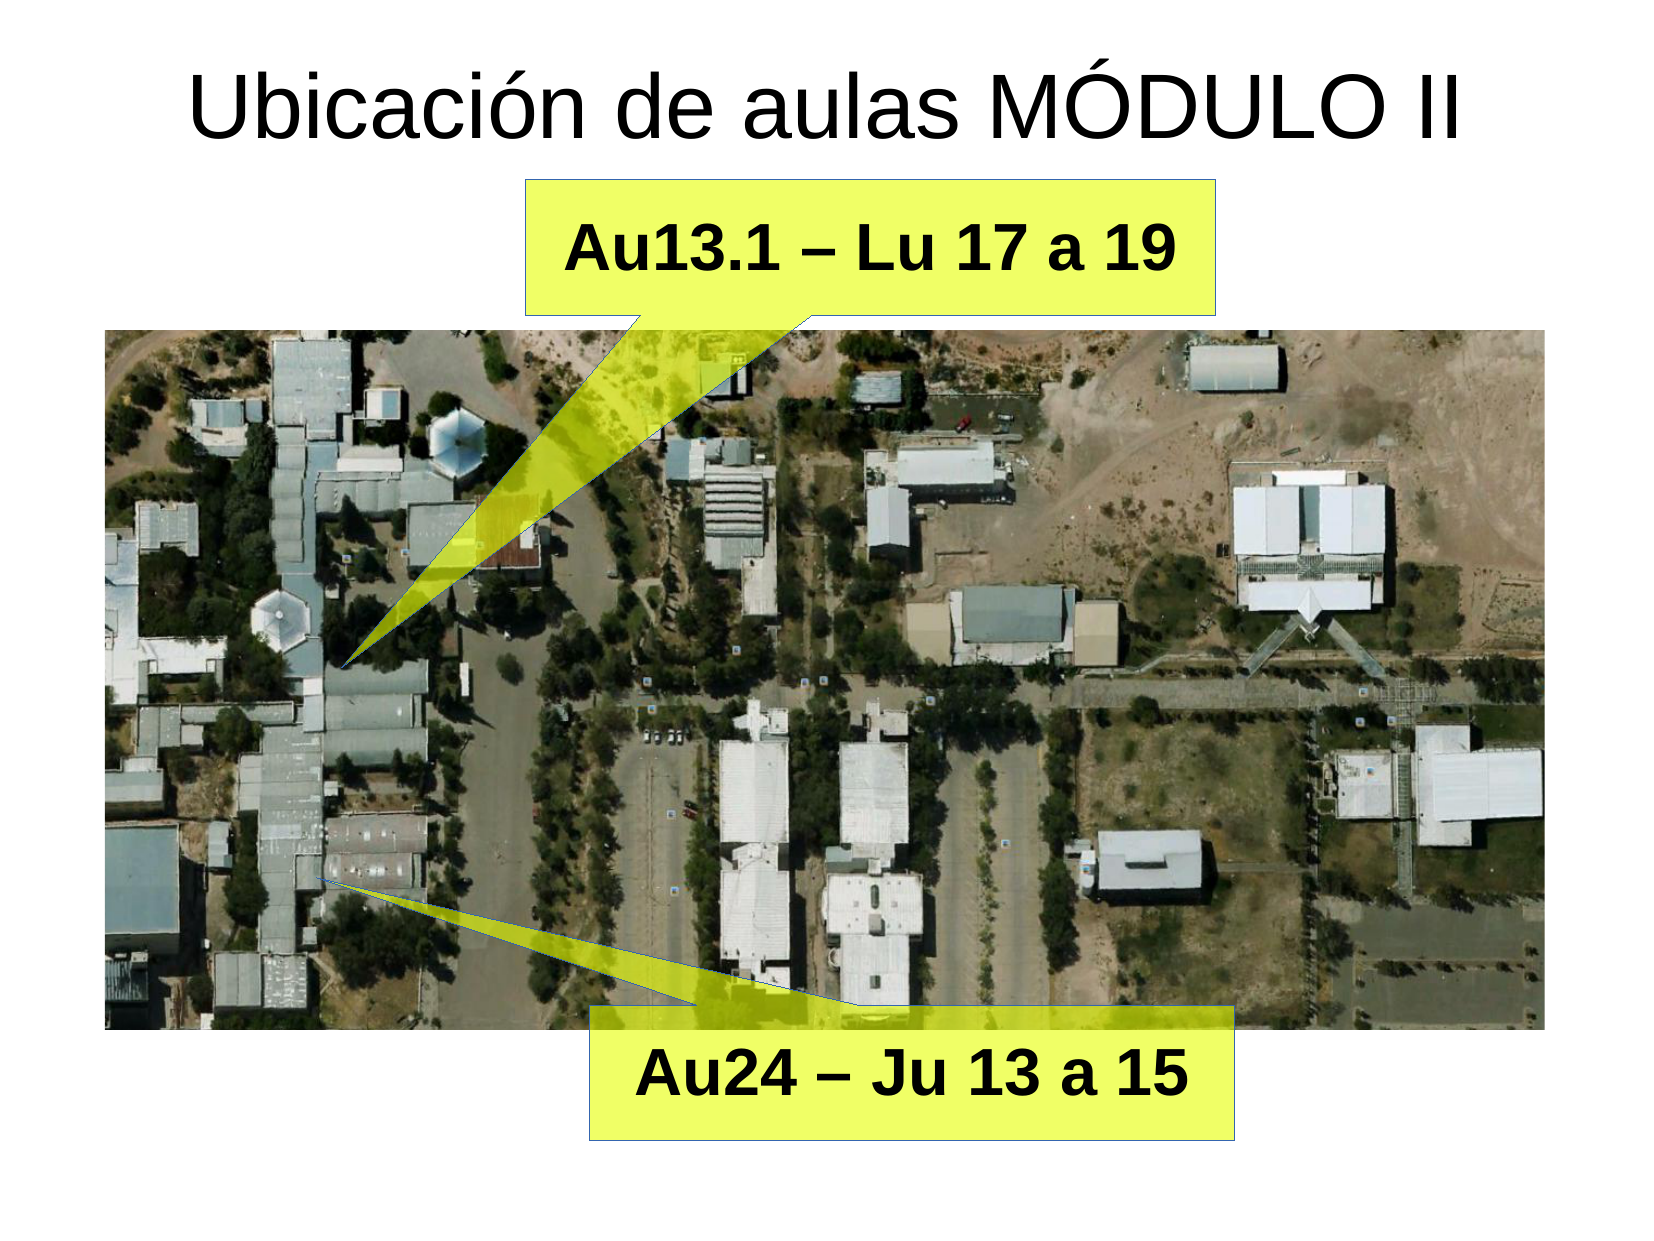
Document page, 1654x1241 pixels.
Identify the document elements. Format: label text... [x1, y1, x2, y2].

picture [104, 330, 1545, 1030]
text_box Au13.1 – Lu 17 a 19 [341, 179, 1216, 668]
title Ubicación de aulas MÓDULO II [82, 49, 1571, 166]
text_box Au24 – Ju 13 a 15 [316, 877, 1235, 1141]
